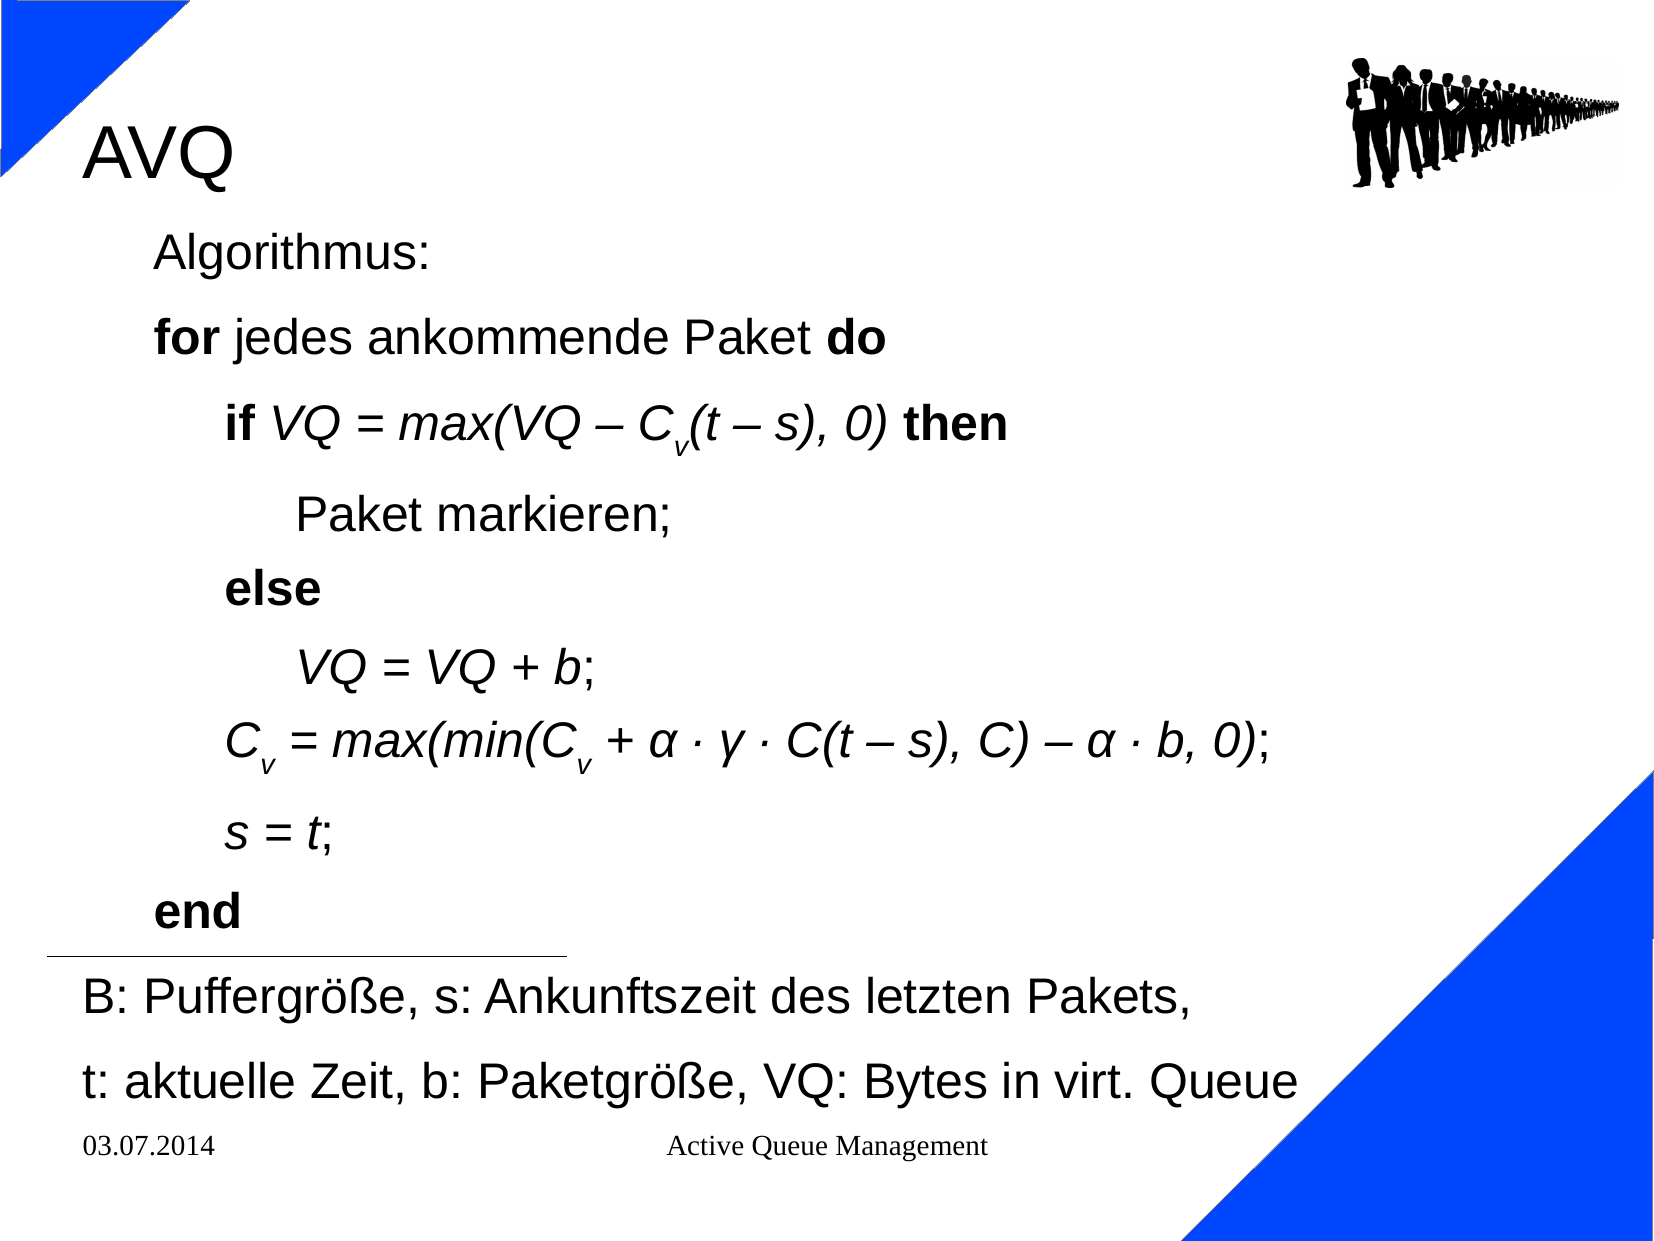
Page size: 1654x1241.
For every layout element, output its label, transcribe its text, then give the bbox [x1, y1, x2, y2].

list Algorithmus: for jedes ankommende Paket do if VQ = max(VQ – Cv(t – s), 0) then Paket markieren; else VQ = VQ + b; Cv = max(min(Cv + α ∙ γ ∙ C(t – s), C) – α ∙ b, 0); s = t; end B: Puffergröße, s: Ankunftszeit des letzten Pakets, t: aktuelle Zeit, b: Paketgröße, VQ: Bytes in virt. Queue [82, 224, 1571, 1115]
title AVQ [82, 49, 1571, 224]
text_box [0, 0, 190, 177]
text_box [1180, 770, 1654, 1241]
picture [1346, 58, 1619, 188]
